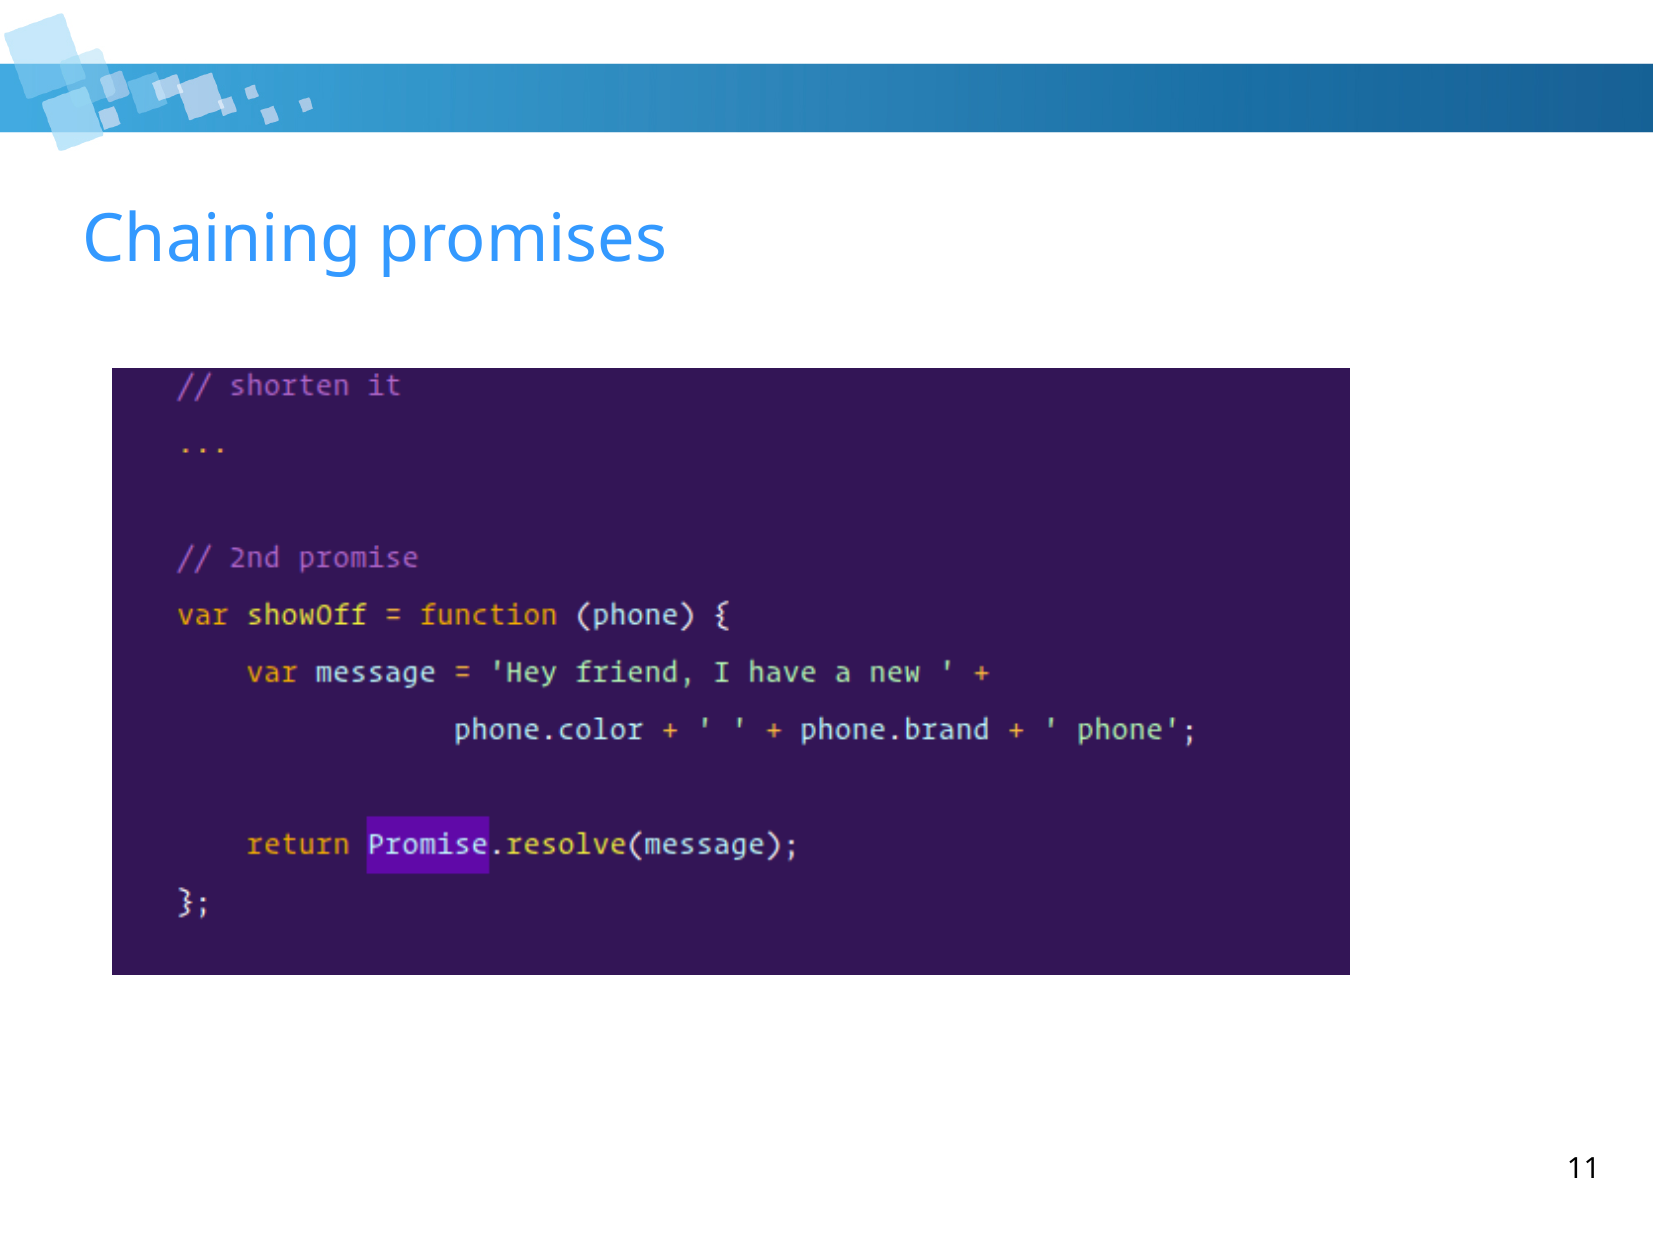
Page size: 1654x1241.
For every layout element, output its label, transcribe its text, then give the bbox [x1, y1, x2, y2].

title Chaining promises [82, 131, 1571, 340]
picture [0, 0, 1653, 1238]
